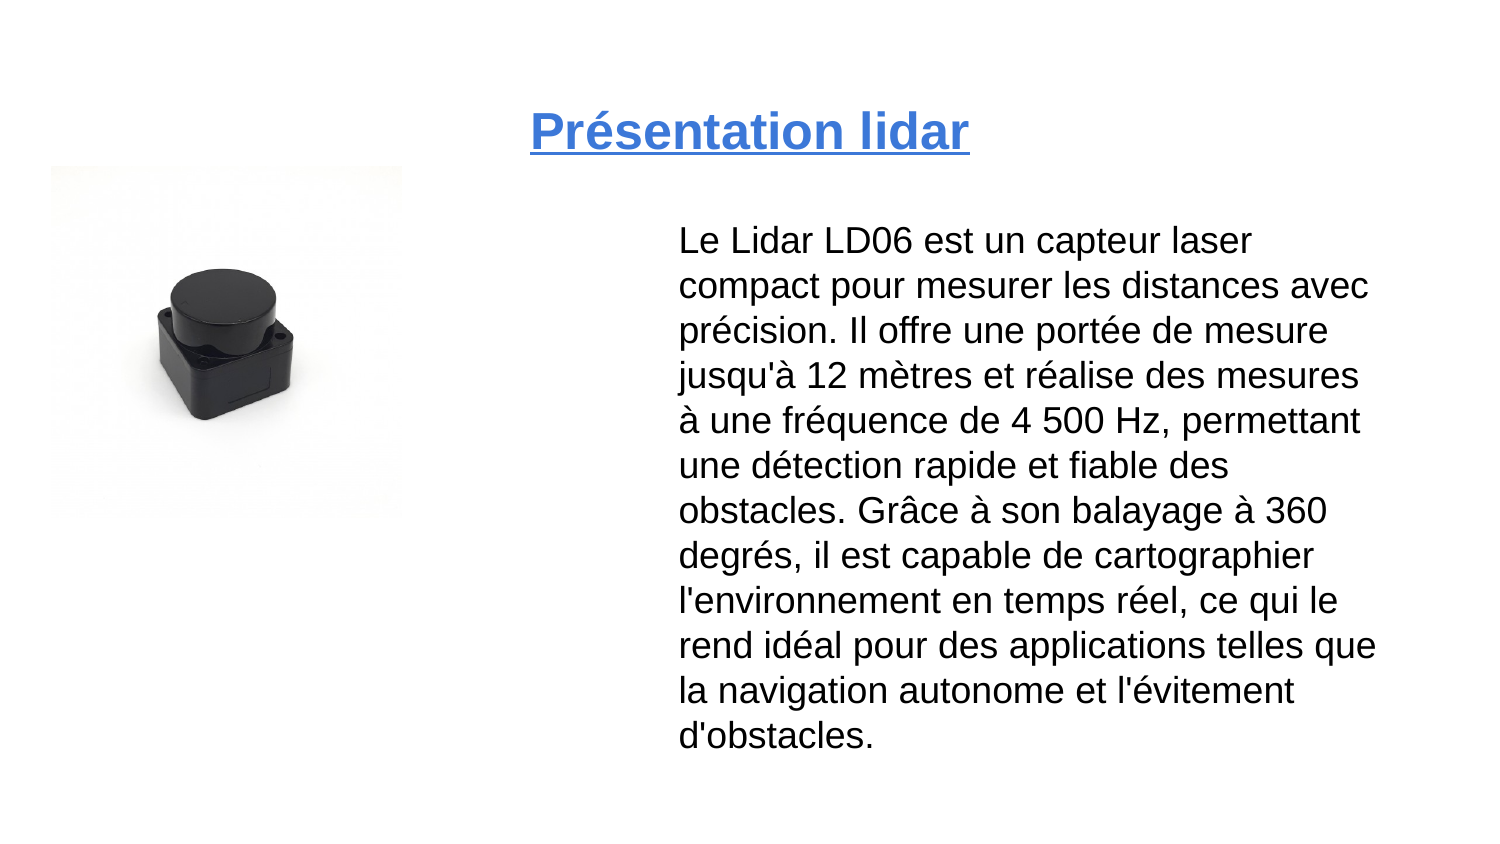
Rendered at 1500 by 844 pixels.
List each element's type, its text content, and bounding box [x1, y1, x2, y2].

text_box Le Lidar LD06 est un capteur laser compact pour mesurer les distances avec précision. Il offre une portée de mesure jusqu'à 12 mètres et réalise des mesures à une fréquence de 4 500 Hz, permettant une détection rapide et fiable des obstacles. Grâce à son balayage à 360 degrés, il est capable de cartographier l'environnement en temps réel, ce qui le rend idéal pour des applications telles que la navigation autonome et l'évitement d'obstacles. [663, 200, 1399, 771]
picture [51, 166, 402, 518]
title Présentation lidar [51, 72, 1449, 167]
